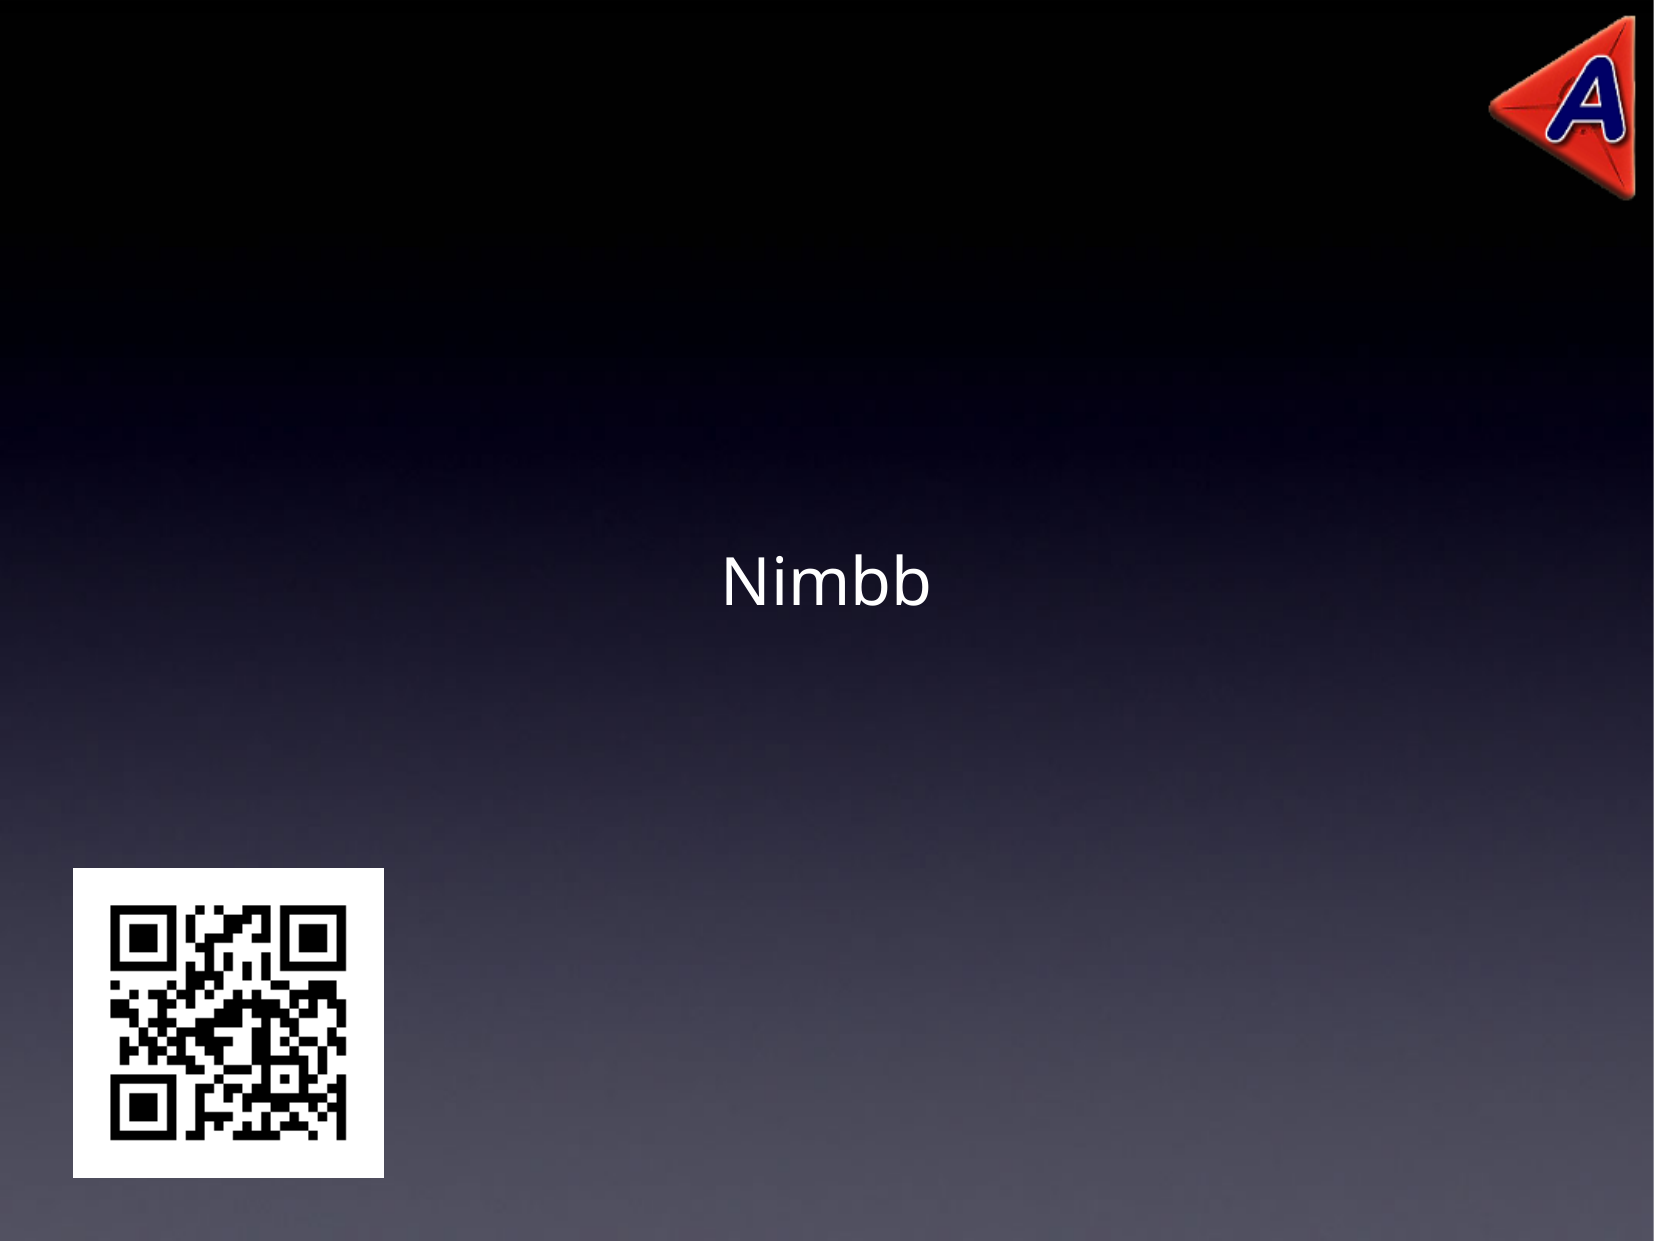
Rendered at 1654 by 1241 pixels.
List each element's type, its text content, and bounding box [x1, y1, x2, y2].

subtitle Nimbb [82, 56, 1571, 1102]
picture [0, 0, 1654, 1241]
